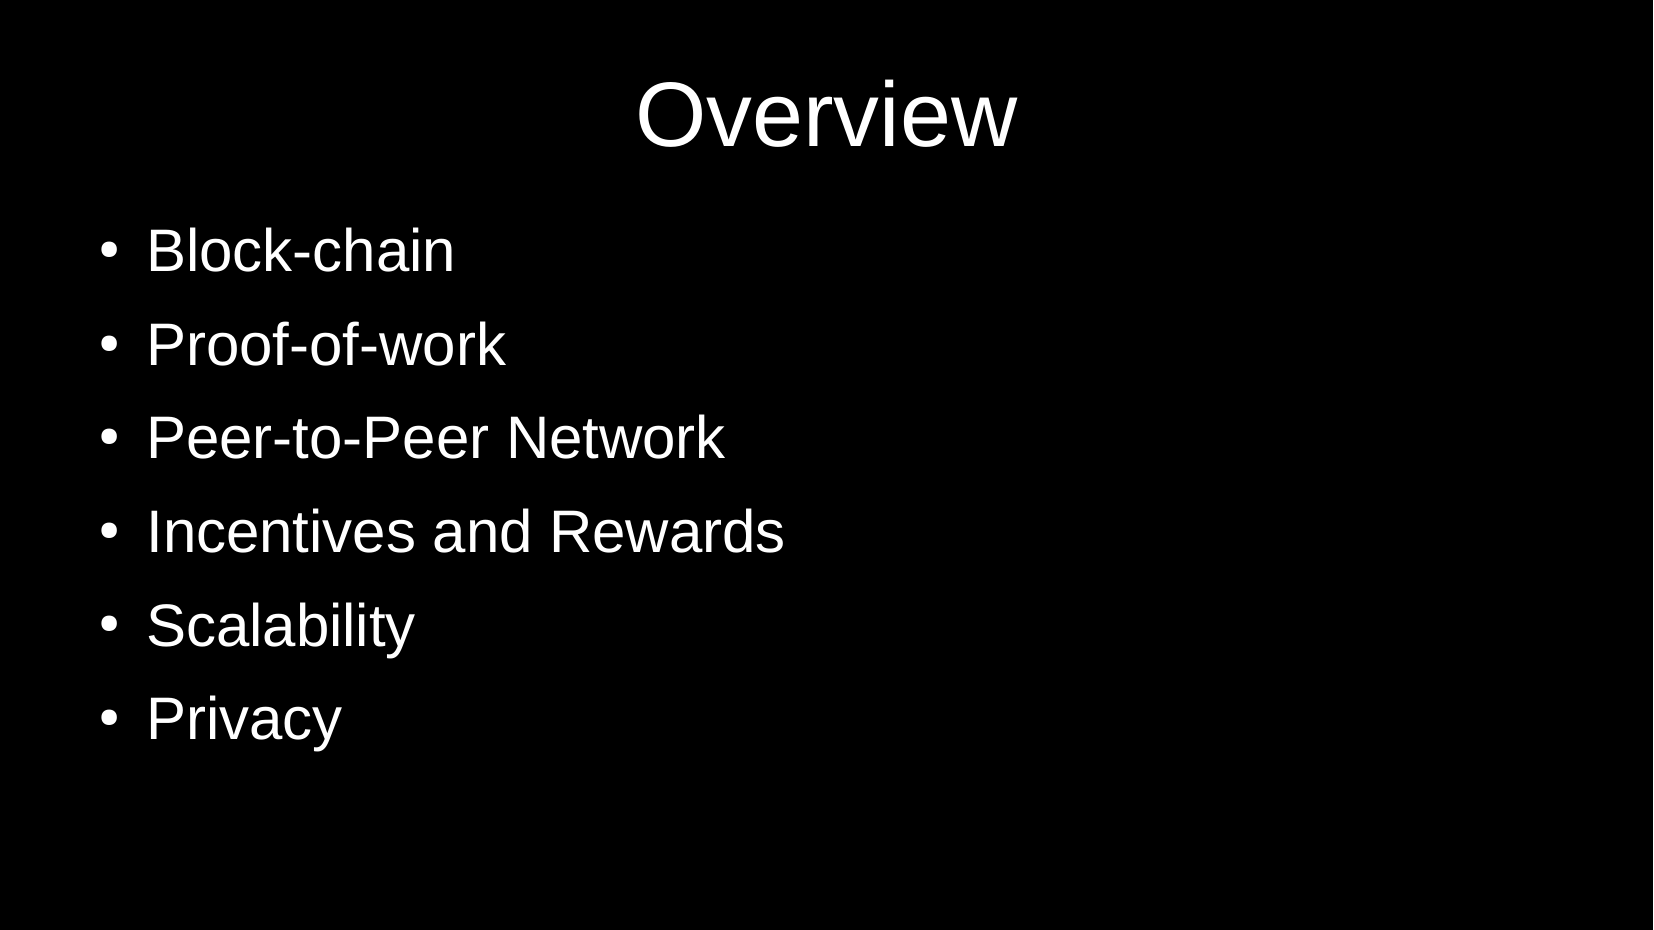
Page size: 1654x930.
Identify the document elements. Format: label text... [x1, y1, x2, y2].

title Overview [82, 37, 1571, 193]
list Block-chain Proof-of-work Peer-to-Peer Network Incentives and Rewards Scalability Privacy [82, 217, 1571, 757]
